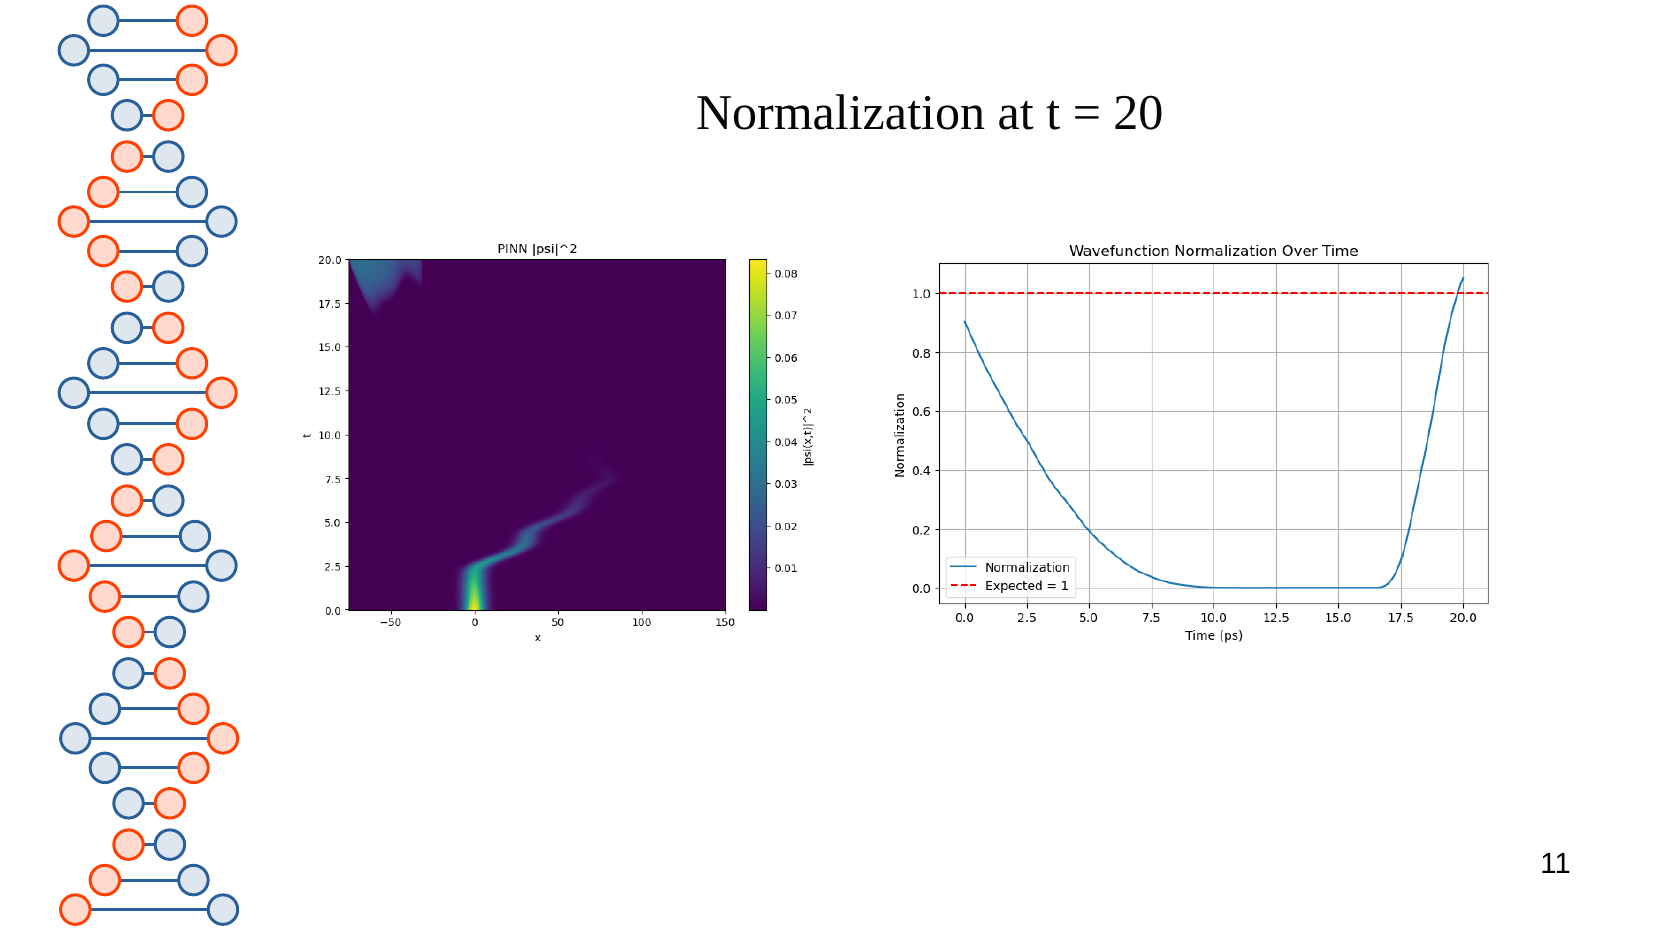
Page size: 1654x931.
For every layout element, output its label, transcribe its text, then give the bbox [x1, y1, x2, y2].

picture [295, 236, 820, 650]
title Normalization at t = 20 [265, 35, 1595, 189]
picture [885, 236, 1496, 650]
